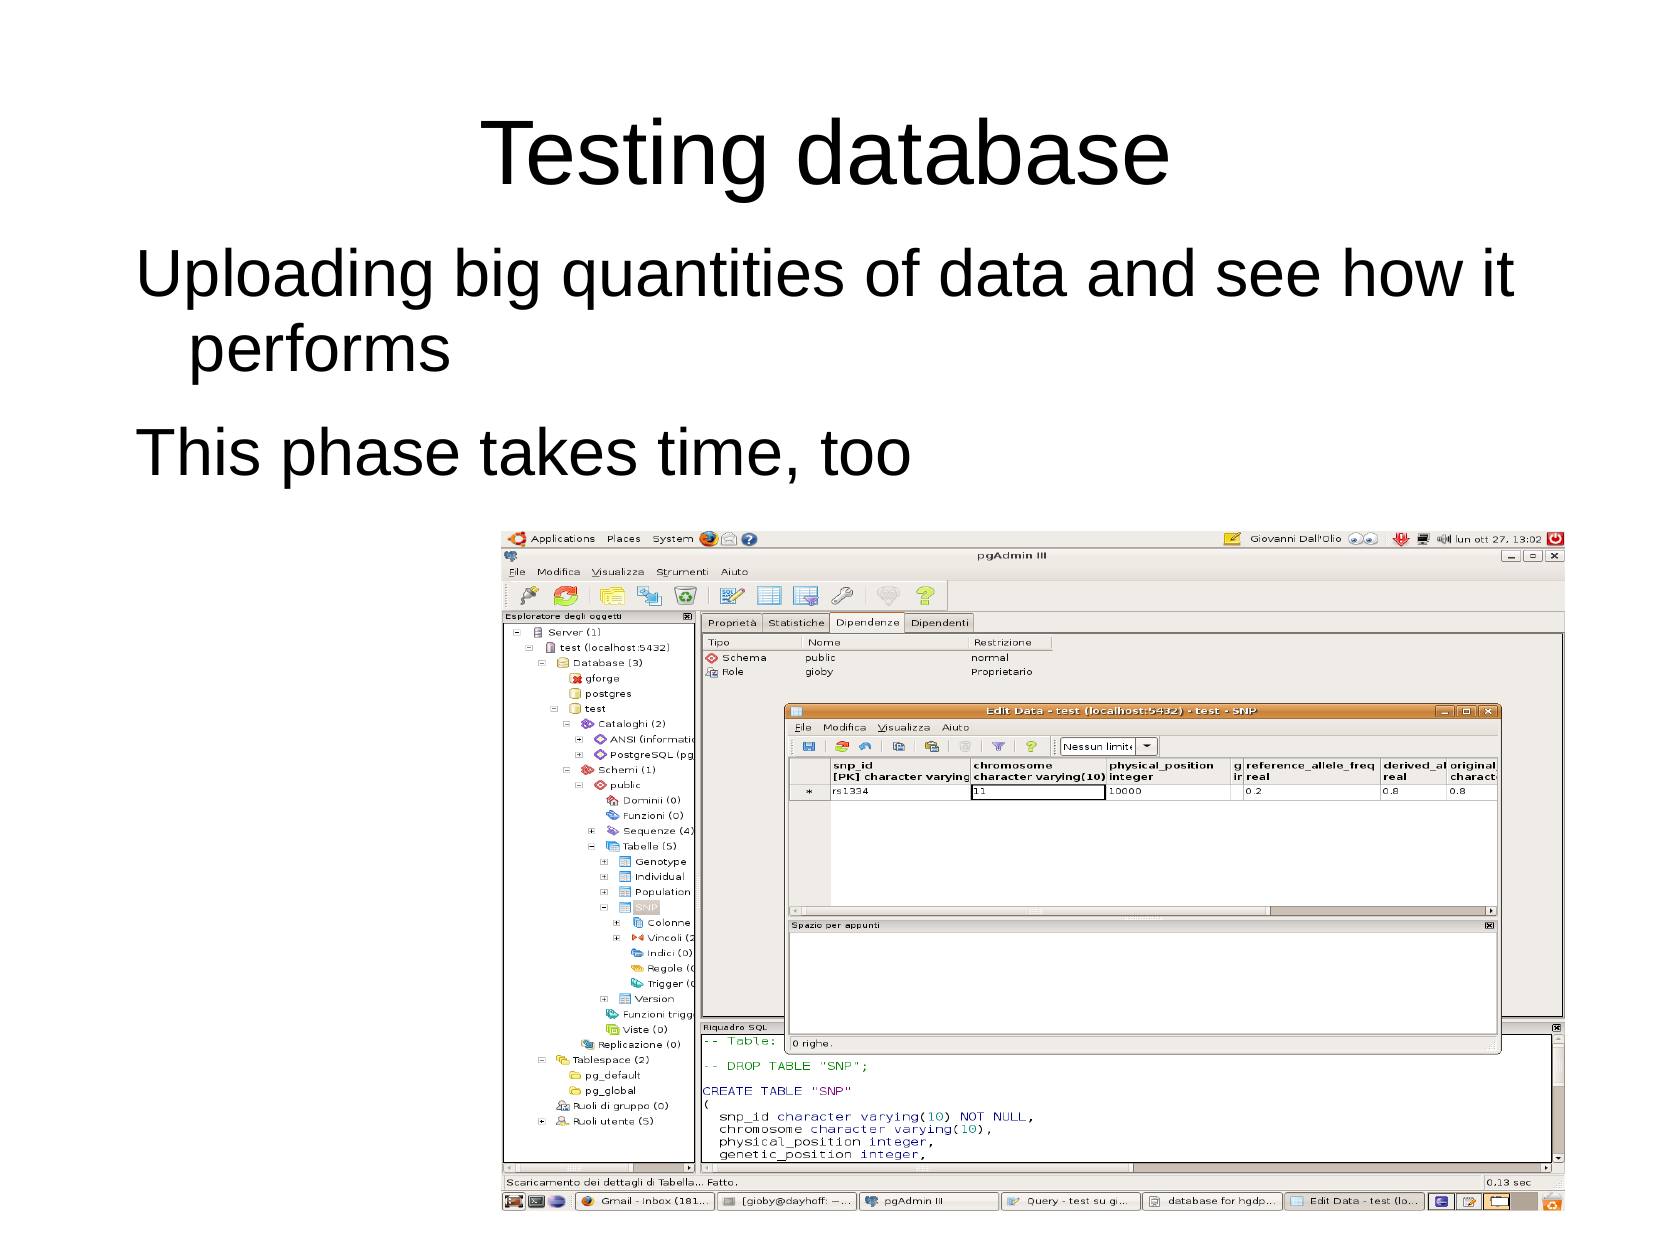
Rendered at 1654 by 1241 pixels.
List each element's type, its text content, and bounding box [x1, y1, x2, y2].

list Uploading big quantities of data and see how it performs This phase takes time, too [118, 236, 1572, 1109]
title Testing database [82, 49, 1571, 257]
picture [501, 531, 1565, 1211]
